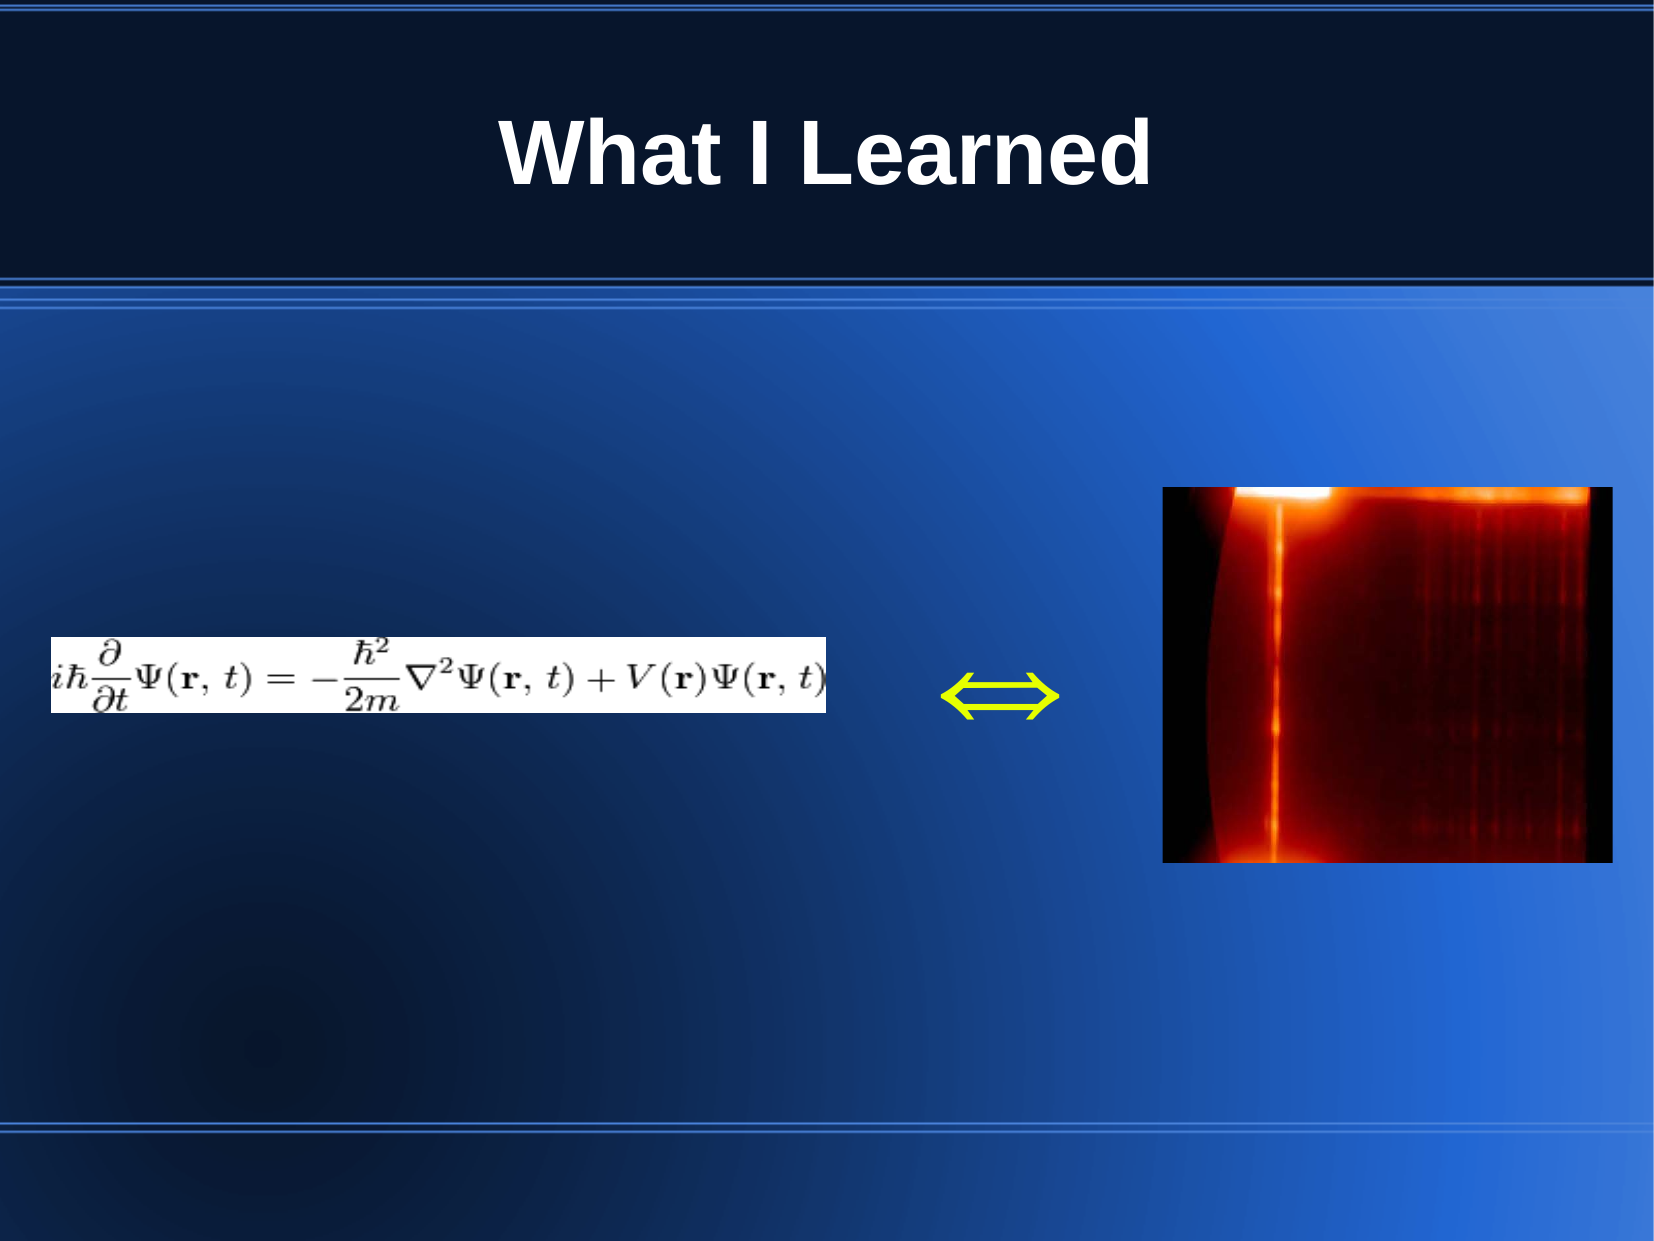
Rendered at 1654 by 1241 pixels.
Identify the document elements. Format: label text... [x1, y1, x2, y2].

picture [0, 0, 1654, 1241]
title What I Learned [82, 49, 1571, 257]
subtitle ⇔ [900, 562, 1088, 787]
